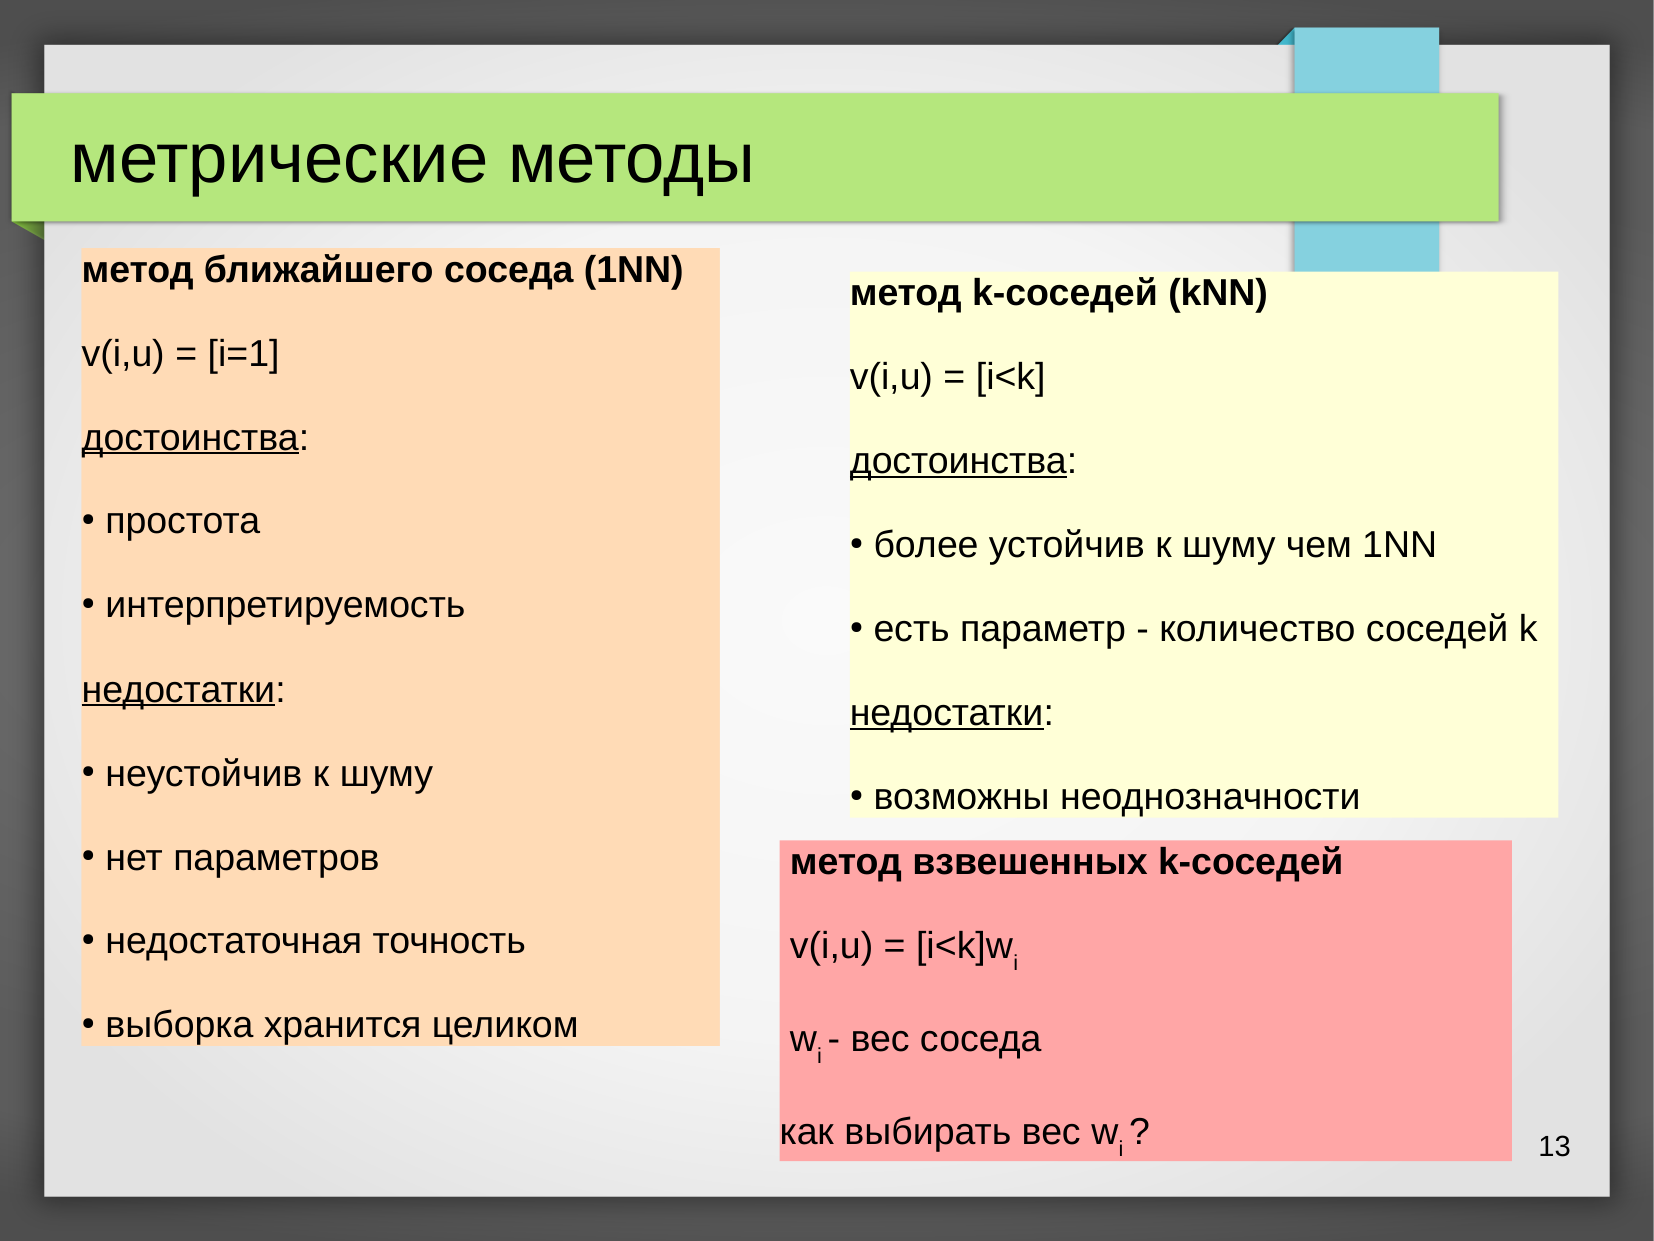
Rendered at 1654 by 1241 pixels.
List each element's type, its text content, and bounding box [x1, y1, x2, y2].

title метрические методы [70, 118, 1205, 199]
text_box метод k-соседей (kNN) v(i,u) = [i<k] достоинства: более устойчив к шуму чем 1NN есть параметр - количество соседей k недостатки: возможны неоднозначности [849, 271, 1559, 818]
text_box метод ближайшего соседа (1NN) v(i,u) = [i=1] достоинства: простота интерпретируемость недостатки: неустойчив к шуму нет параметров недостаточная точность выборка хранится целиком [81, 248, 720, 1046]
text_box метод взвешенных k-соседей v(i,u) = [i<k]wi wi - вес соседа как выбирать вес wi ? [779, 840, 1512, 1162]
picture [0, 0, 1654, 1241]
